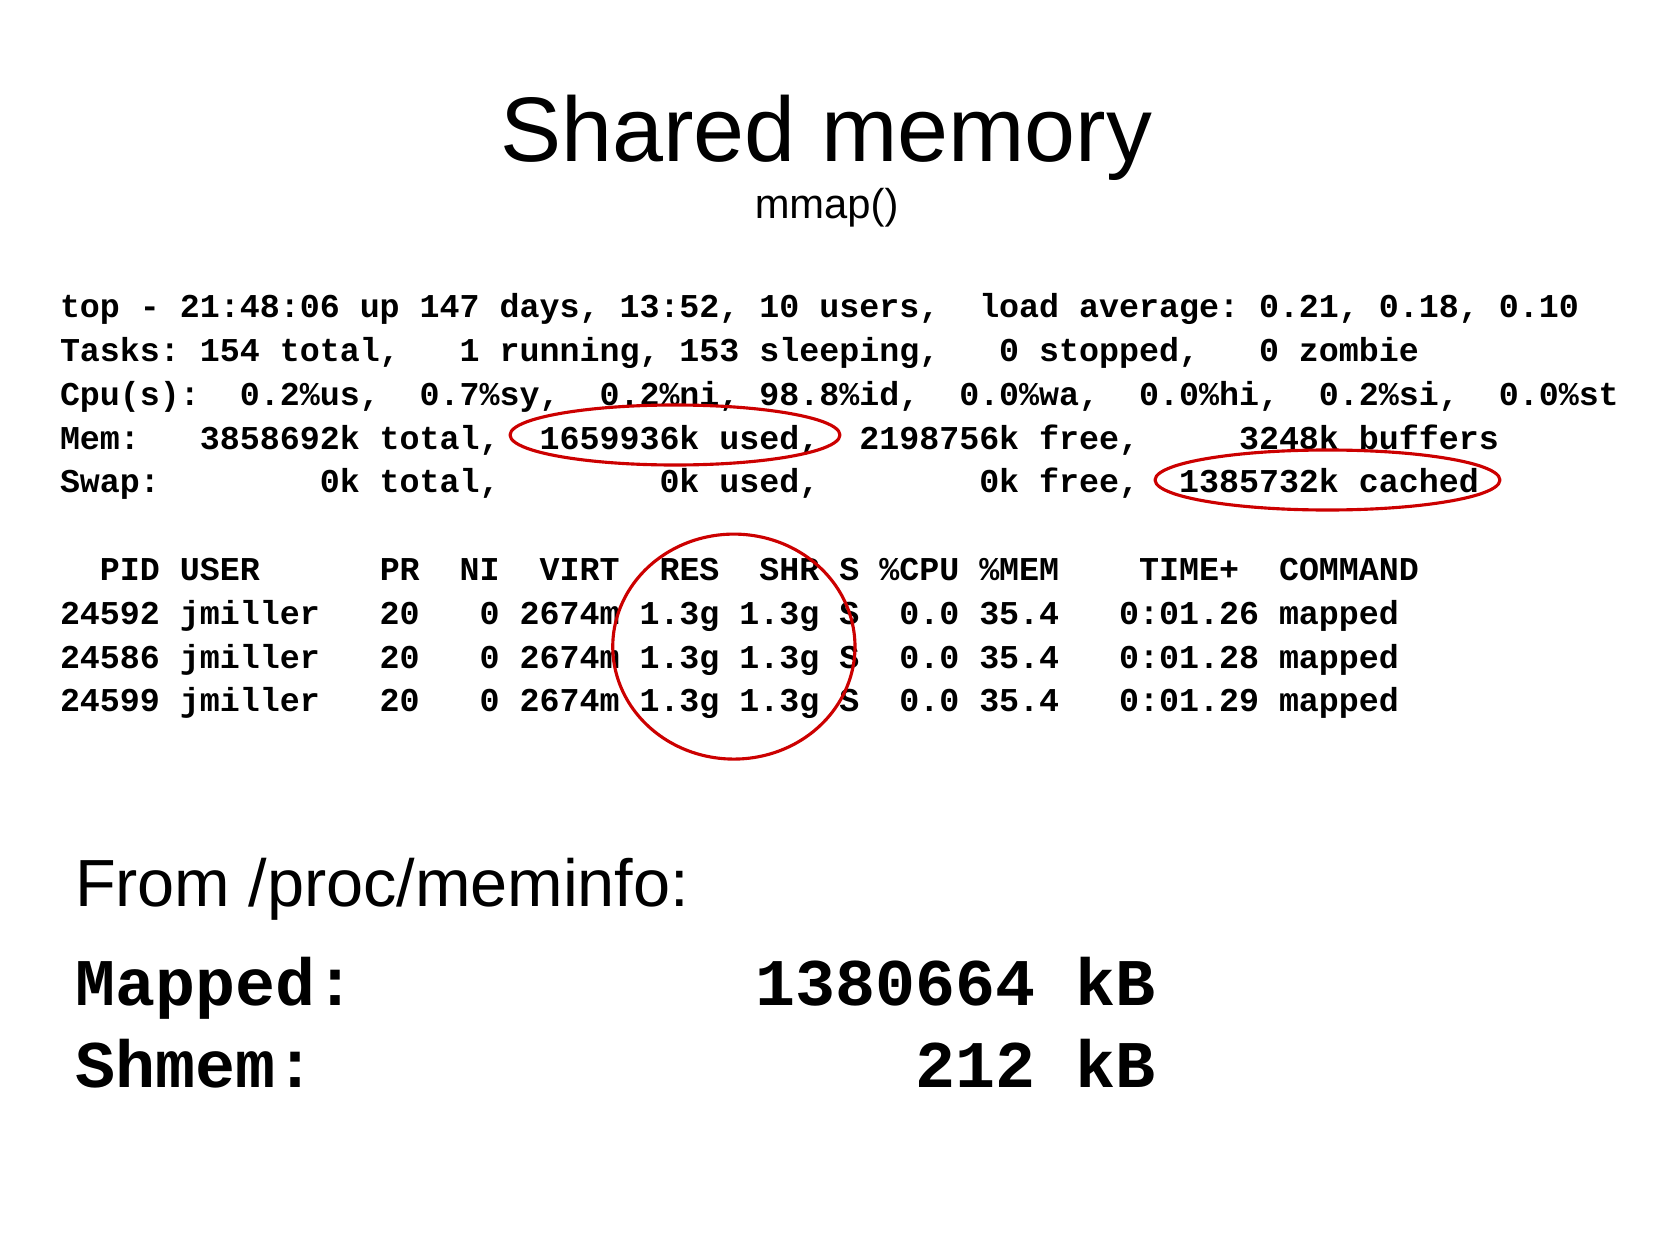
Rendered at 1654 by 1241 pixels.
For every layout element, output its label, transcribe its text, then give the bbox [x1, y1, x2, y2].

list top - 21:48:06 up 147 days, 13:52, 10 users, load average: 0.21, 0.18, 0.10 Tasks: 154 total, 1 running, 153 sleeping, 0 stopped, 0 zombie Cpu(s): 0.2%us, 0.7%sy, 0.2%ni, 98.8%id, 0.0%wa, 0.0%hi, 0.2%si, 0.0%st Mem: 3858692k total, 1659936k used, 2198756k free, 3248k buffers Swap: 0k total, 0k used, 0k free, 1385732k cached PID USER PR NI VIRT RES SHR S %CPU %MEM TIME+ COMMAND 24592 jmiller 20 0 2674m 1.3g 1.3g S 0.0 35.4 0:01.26 mapped 24586 jmiller 20 0 2674m 1.3g 1.3g S 0.0 35.4 0:01.28 mapped 24599 jmiller 20 0 2674m 1.3g 1.3g S 0.0 35.4 0:01.29 mapped [615, 536, 853, 720]
title Shared memory mmap() [82, 49, 1571, 257]
list top - 21:48:06 up 147 days, 13:52, 10 users, load average: 0.21, 0.18, 0.10 Tasks: 154 total, 1 running, 153 sleeping, 0 stopped, 0 zombie Cpu(s): 0.2%us, 0.7%sy, 0.2%ni, 98.8%id, 0.0%wa, 0.0%hi, 0.2%si, 0.0%st Mem: 3858692k total, 1659936k used, 2198756k free, 3248k buffers Swap: 0k total, 0k used, 0k free, 1385732k cached PID USER PR NI VIRT RES SHR S %CPU %MEM TIME+ COMMAND 24592 jmiller 20 0 2674m 1.3g 1.3g S 0.0 35.4 0:01.26 mapped 24586 jmiller 20 0 2674m 1.3g 1.3g S 0.0 35.4 0:01.28 mapped 24599 jmiller 20 0 2674m 1.3g 1.3g S 0.0 35.4 0:01.29 mapped [60, 290, 1636, 720]
list From /proc/meminfo: Mapped: 1380664 kB Shmem: 212 kB [75, 846, 1564, 1237]
